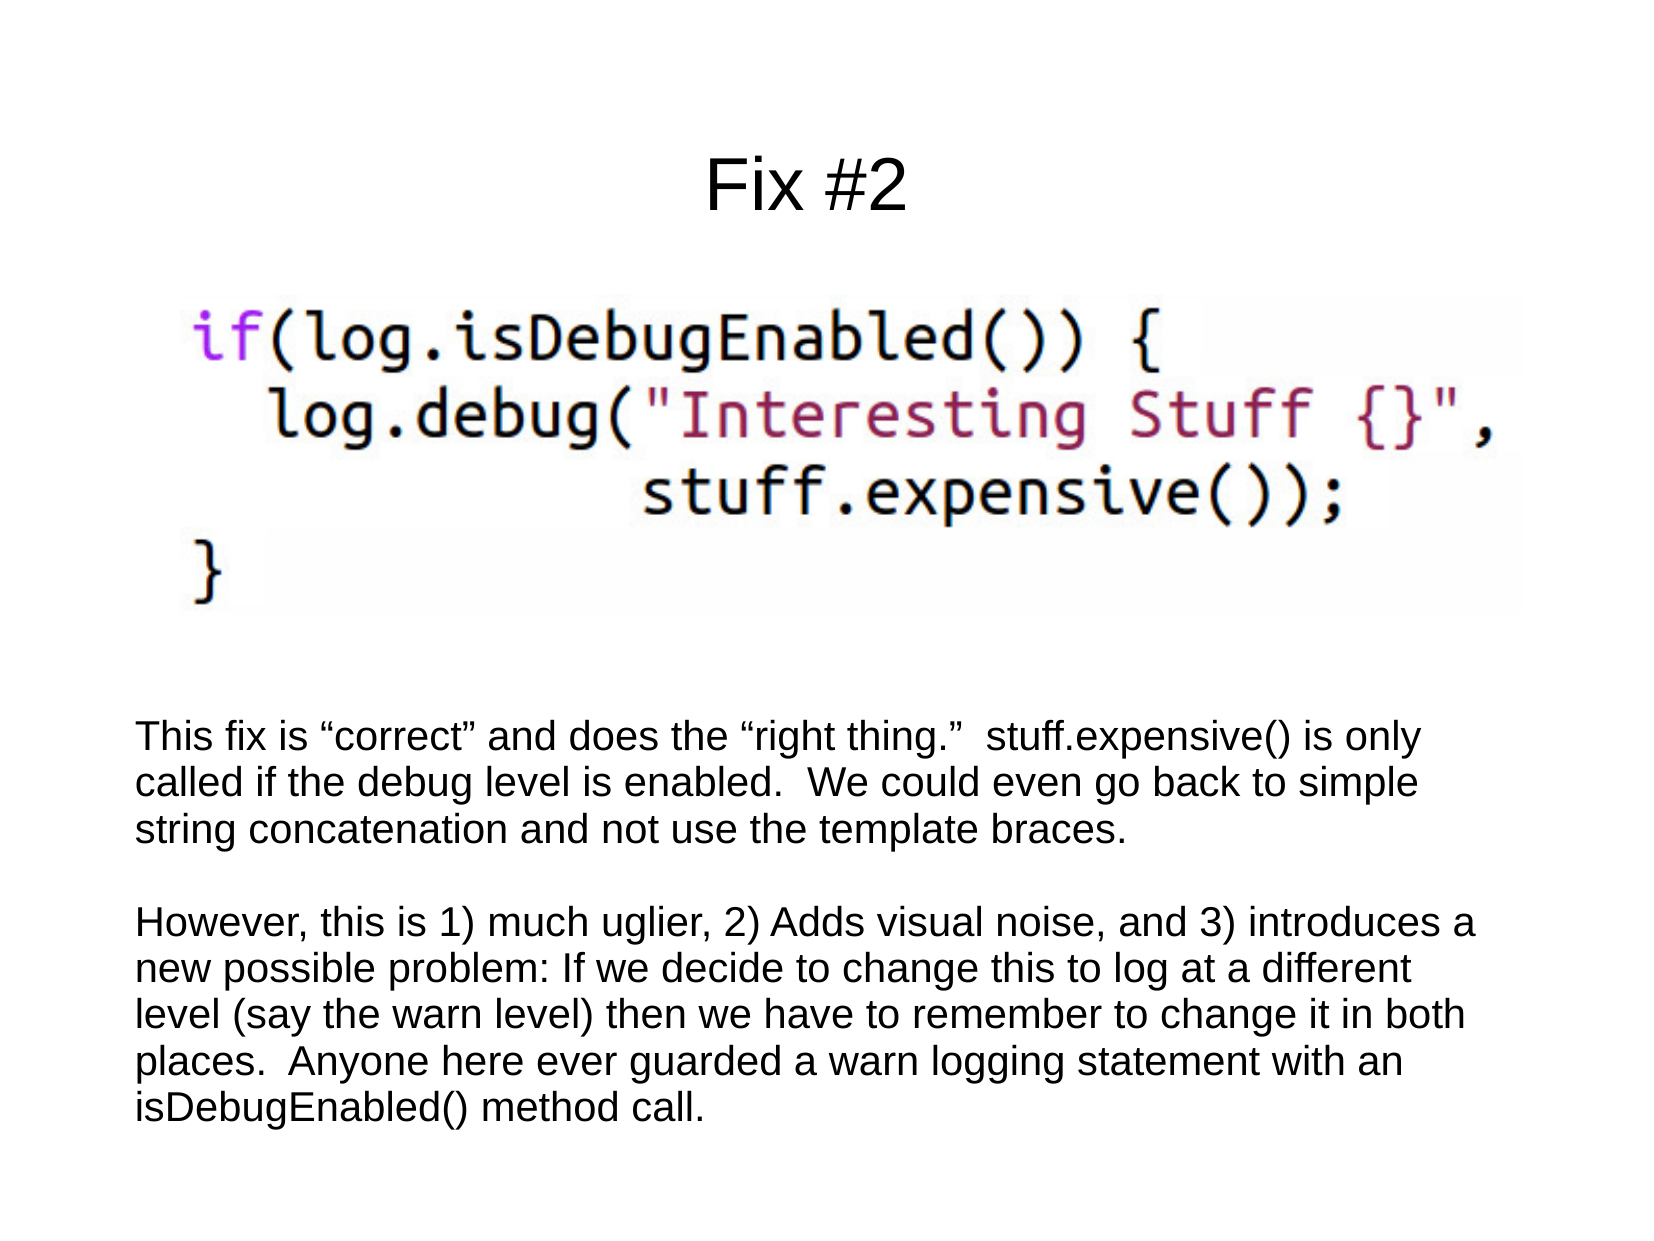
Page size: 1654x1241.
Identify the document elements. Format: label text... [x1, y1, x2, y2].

text_box Fix #2 [690, 135, 946, 241]
picture [180, 294, 1522, 616]
text_box This fix is “correct” and does the “right thing.” stuff.expensive() is only called if the debug level is enabled. We could even go back to simple string concatenation and not use the template braces. However, this is 1) much uglier, 2) Adds visual noise, and 3) introduces a new possible problem: If we decide to change this to log at a different level (say the warn level) then we have to remember to change it in both places. Anyone here ever guarded a warn logging statement with an isDebugEnabled() method call. [120, 705, 1506, 1139]
